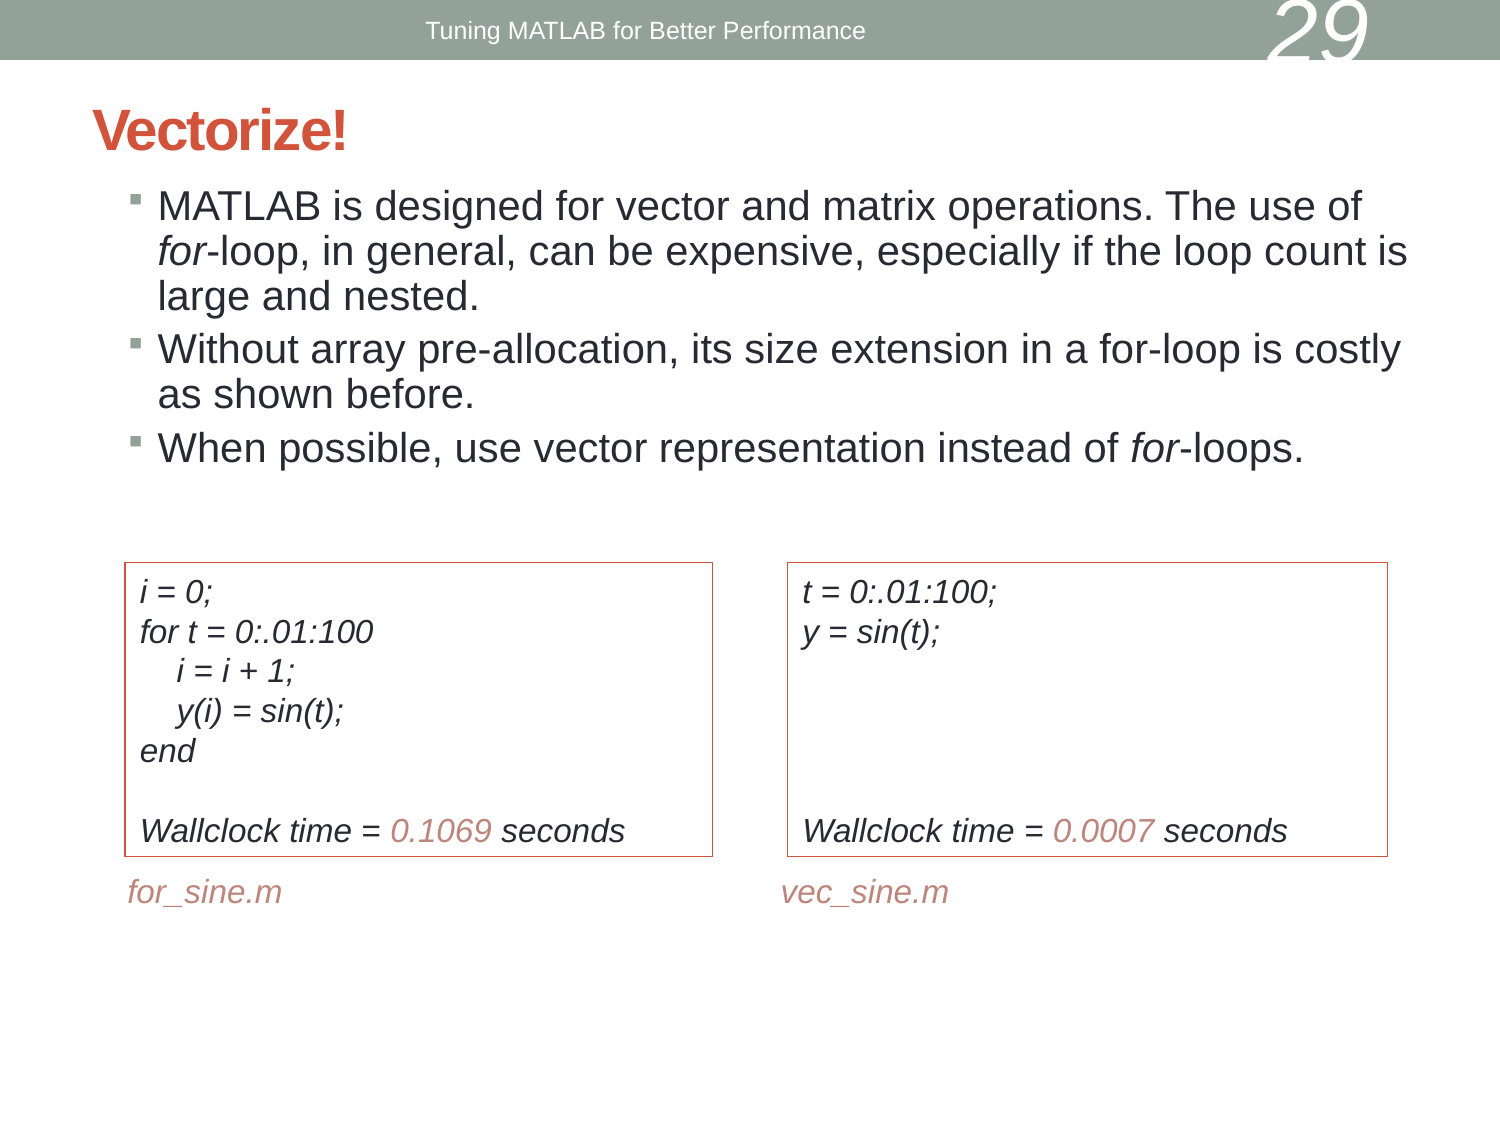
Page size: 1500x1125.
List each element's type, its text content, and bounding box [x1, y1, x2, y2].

footer Tuning MATLAB for Better Performance [410, 3, 1086, 57]
text_box i = 0; for t = 0:.01:100 i = i + 1; y(i) = sin(t); end Wallclock time = 0.1069 seconds [124, 562, 713, 857]
text_box t = 0:.01:100; y = sin(t); Wallclock time = 0.0007 seconds [787, 562, 1388, 857]
text_box for_sine.m vec_sine.m [112, 862, 1313, 918]
slide_number <number> [1252, 0, 1428, 54]
title Vectorize! [77, 66, 1357, 188]
text_box MATLAB is designed for vector and matrix operations. The use of for-loop, in general, can be expensive, especially if the loop count is large and nested. Without array pre-allocation, its size extension in a for-loop is costly as shown before. When possible, use vector representation instead of for-loops. [112, 177, 1425, 532]
